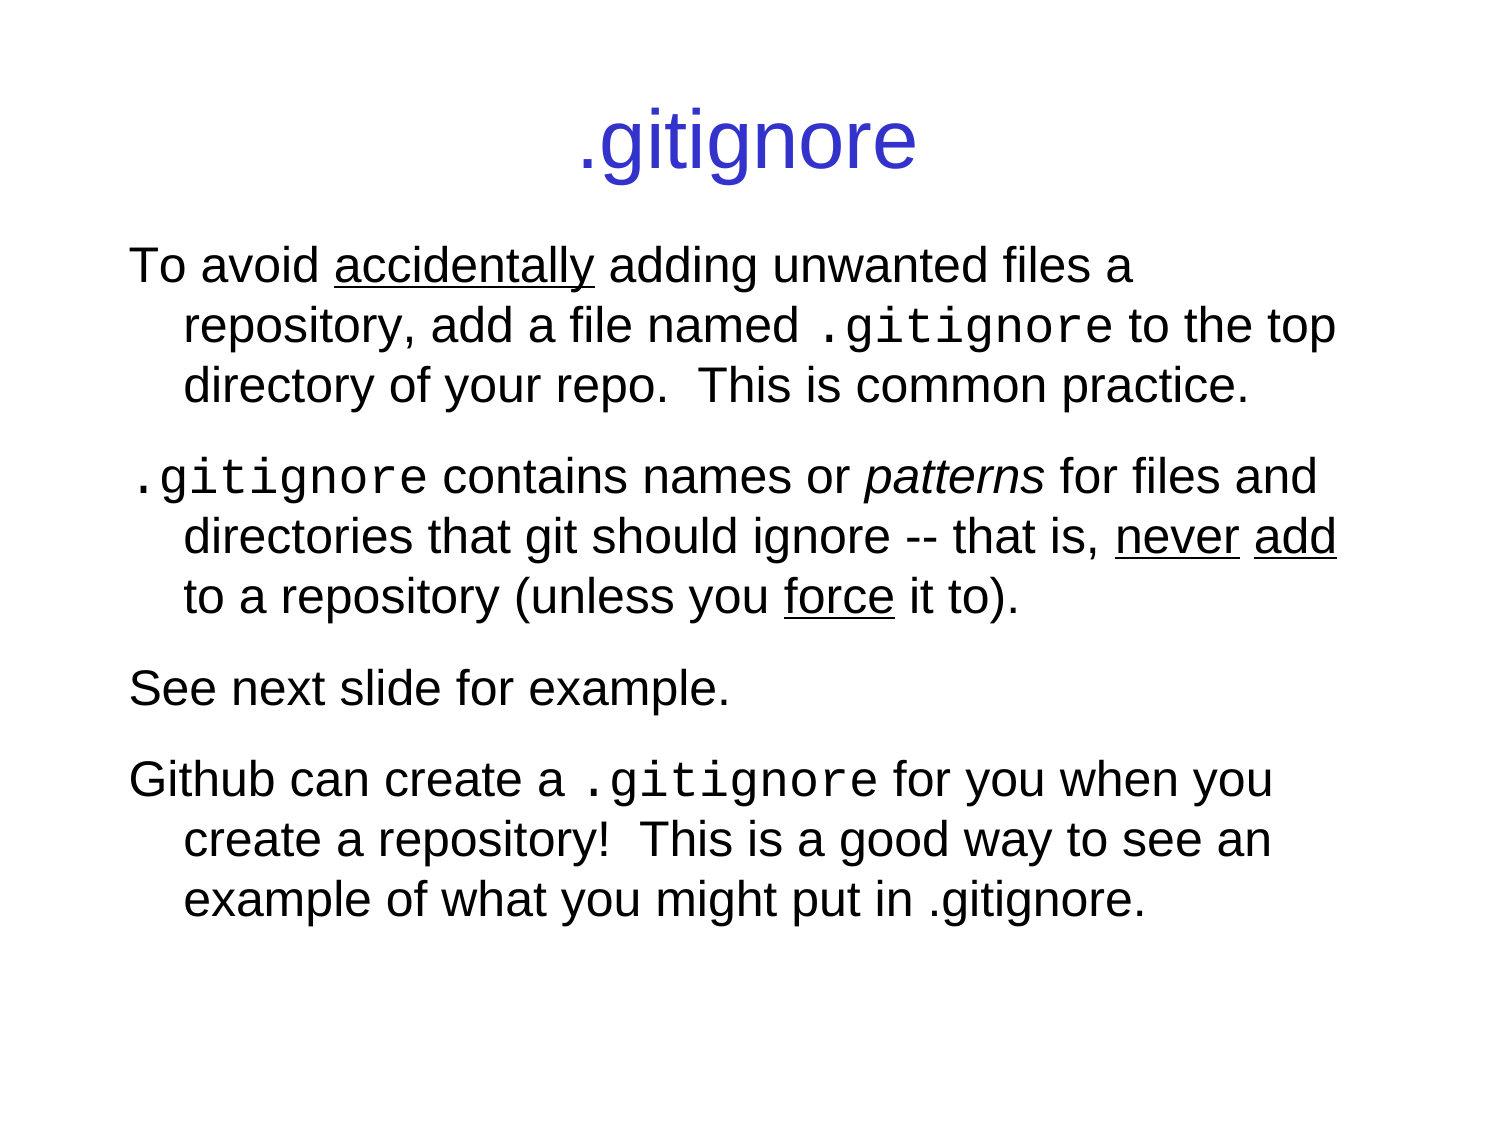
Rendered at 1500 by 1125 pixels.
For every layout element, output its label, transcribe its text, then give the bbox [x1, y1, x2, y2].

title .gitignore [112, 62, 1384, 208]
list To avoid accidentally adding unwanted files a repository, add a file named .gitignore to the top directory of your repo. This is common practice. .gitignore contains names or patterns for files and directories that git should ignore -- that is, never add to a repository (unless you force it to). See next slide for example. Github can create a .gitignore for you when you create a repository! This is a good way to see an example of what you might put in .gitignore. [112, 224, 1384, 1061]
